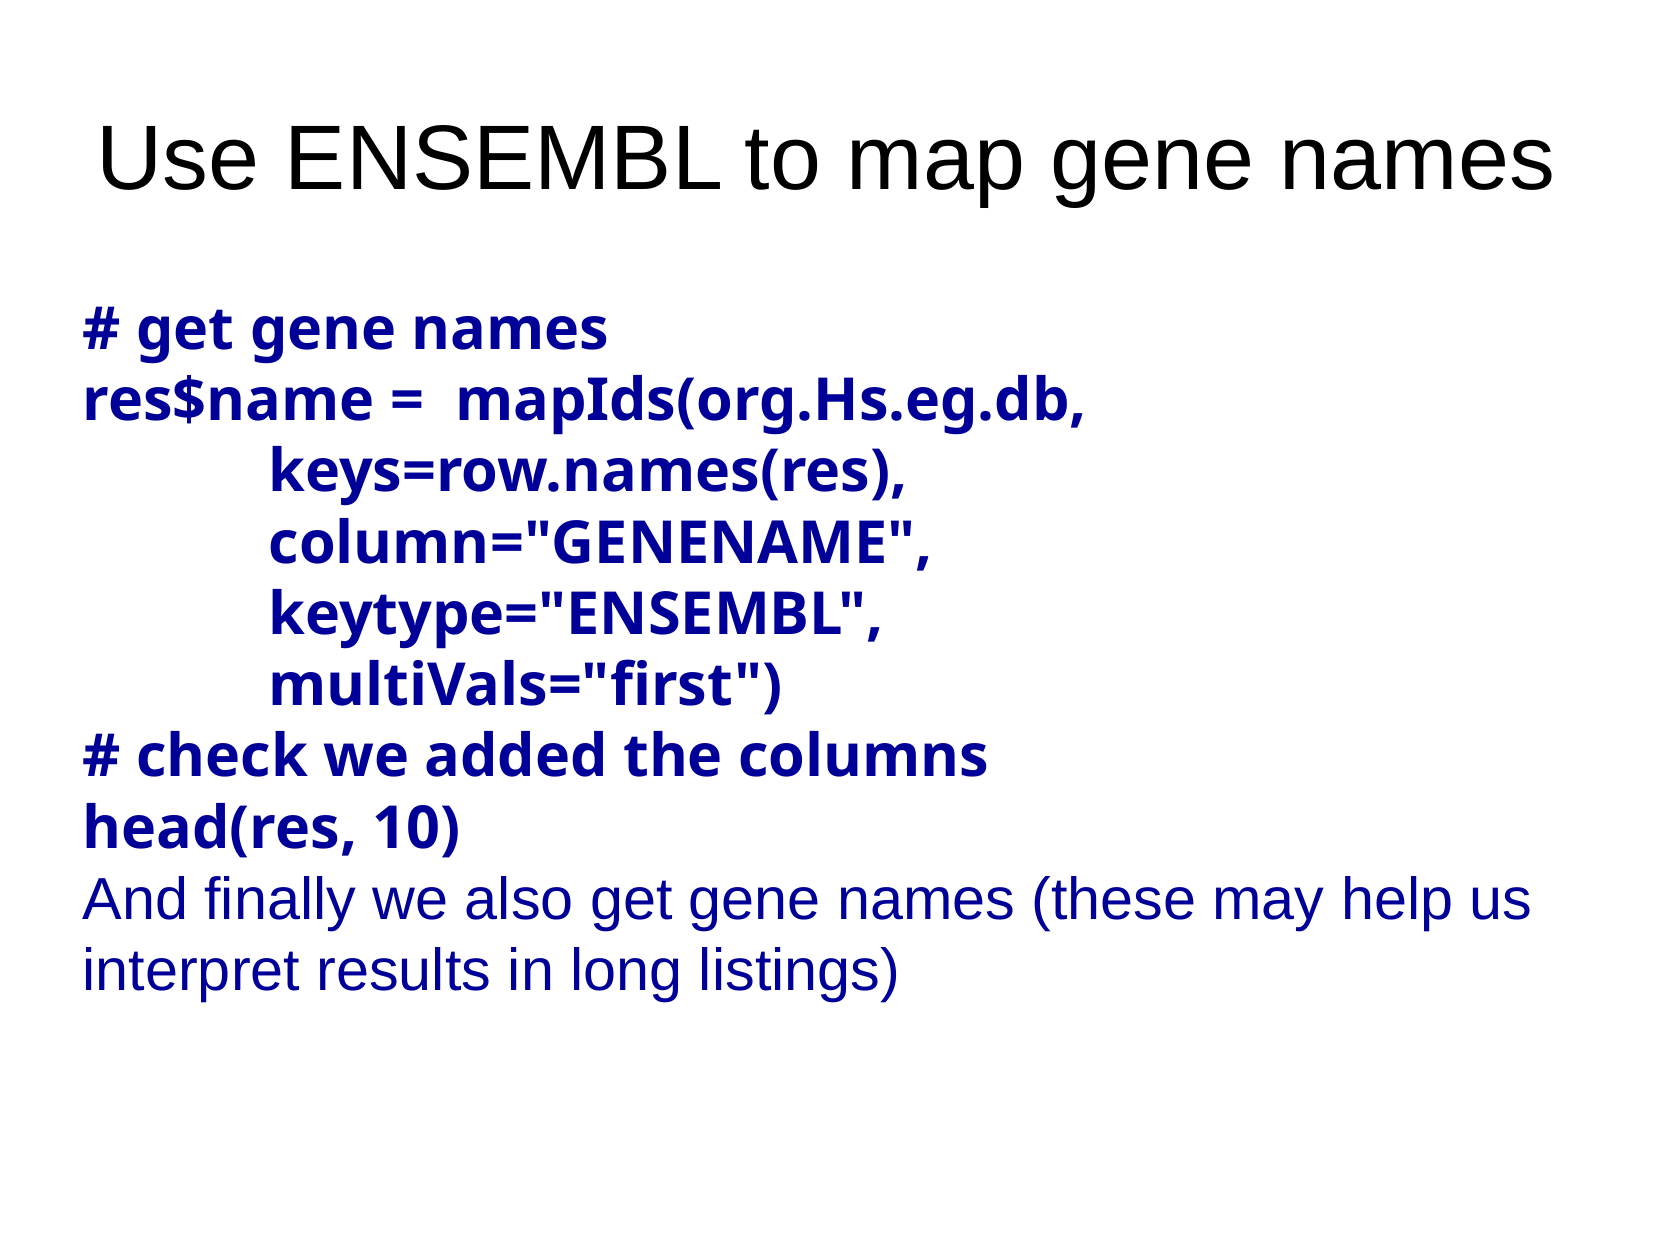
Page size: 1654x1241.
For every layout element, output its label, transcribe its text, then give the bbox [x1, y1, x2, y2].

text_box Use ENSEMBL to map gene names [82, 49, 1571, 257]
text_box # get gene names res$name = mapIds(org.Hs.eg.db, keys=row.names(res), column="GENENAME", keytype="ENSEMBL", multiVals="first") # check we added the columns head(res, 10) And finally we also get gene names (these may help us interpret results in long listings) [82, 290, 1571, 1010]
